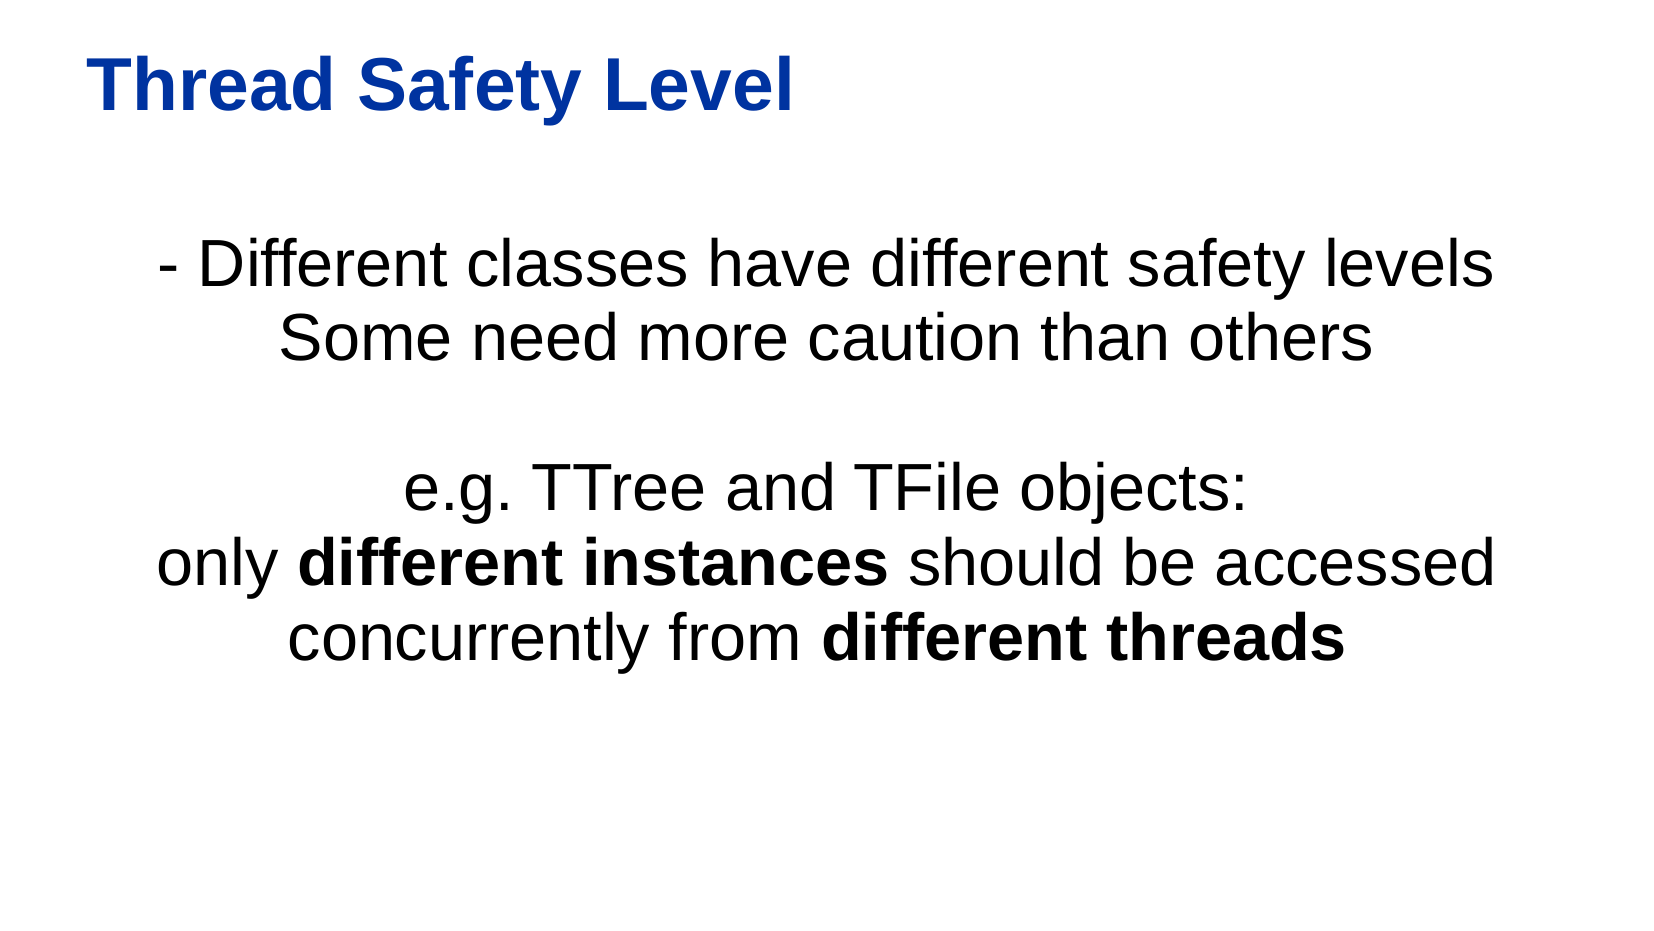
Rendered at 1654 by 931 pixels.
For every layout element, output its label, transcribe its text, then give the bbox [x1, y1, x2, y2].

subtitle - Different classes have different safety levels Some need more caution than others e.g. TTree and TFile objects: only different instances should be accessed concurrently from different threads [82, 217, 1571, 758]
title Thread Safety Level [86, 9, 1576, 166]
